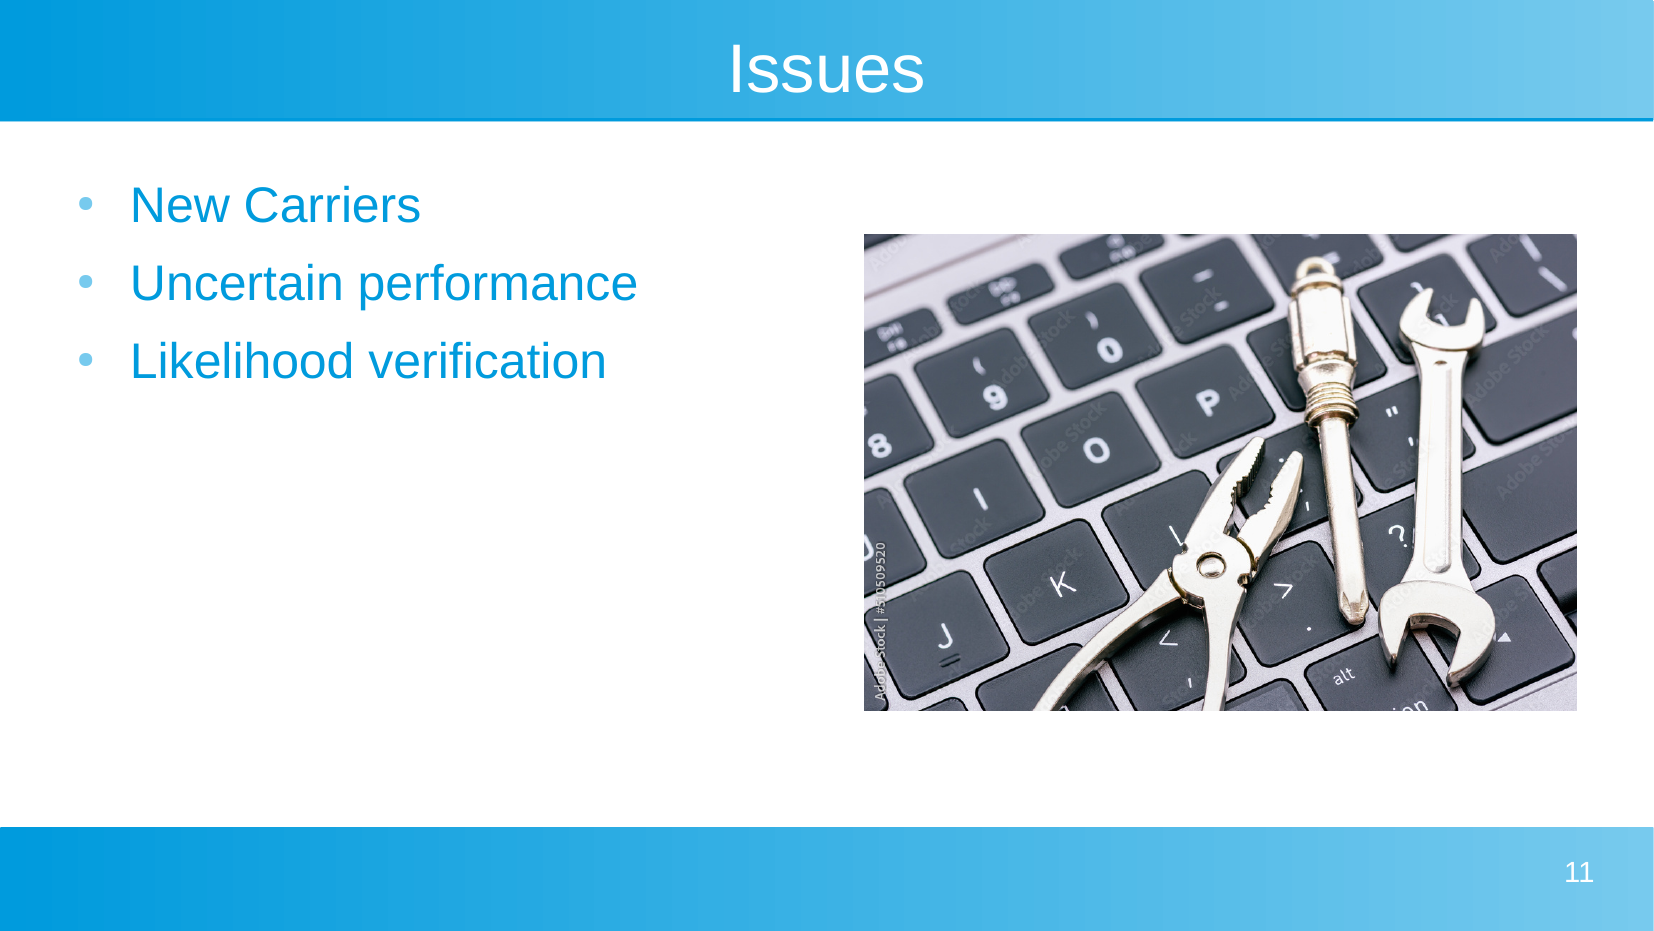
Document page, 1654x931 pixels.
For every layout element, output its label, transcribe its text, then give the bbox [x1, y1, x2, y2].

title Issues [59, 29, 1595, 108]
list New Carriers Uncertain performance Likelihood verification [59, 177, 809, 768]
picture [864, 234, 1577, 711]
